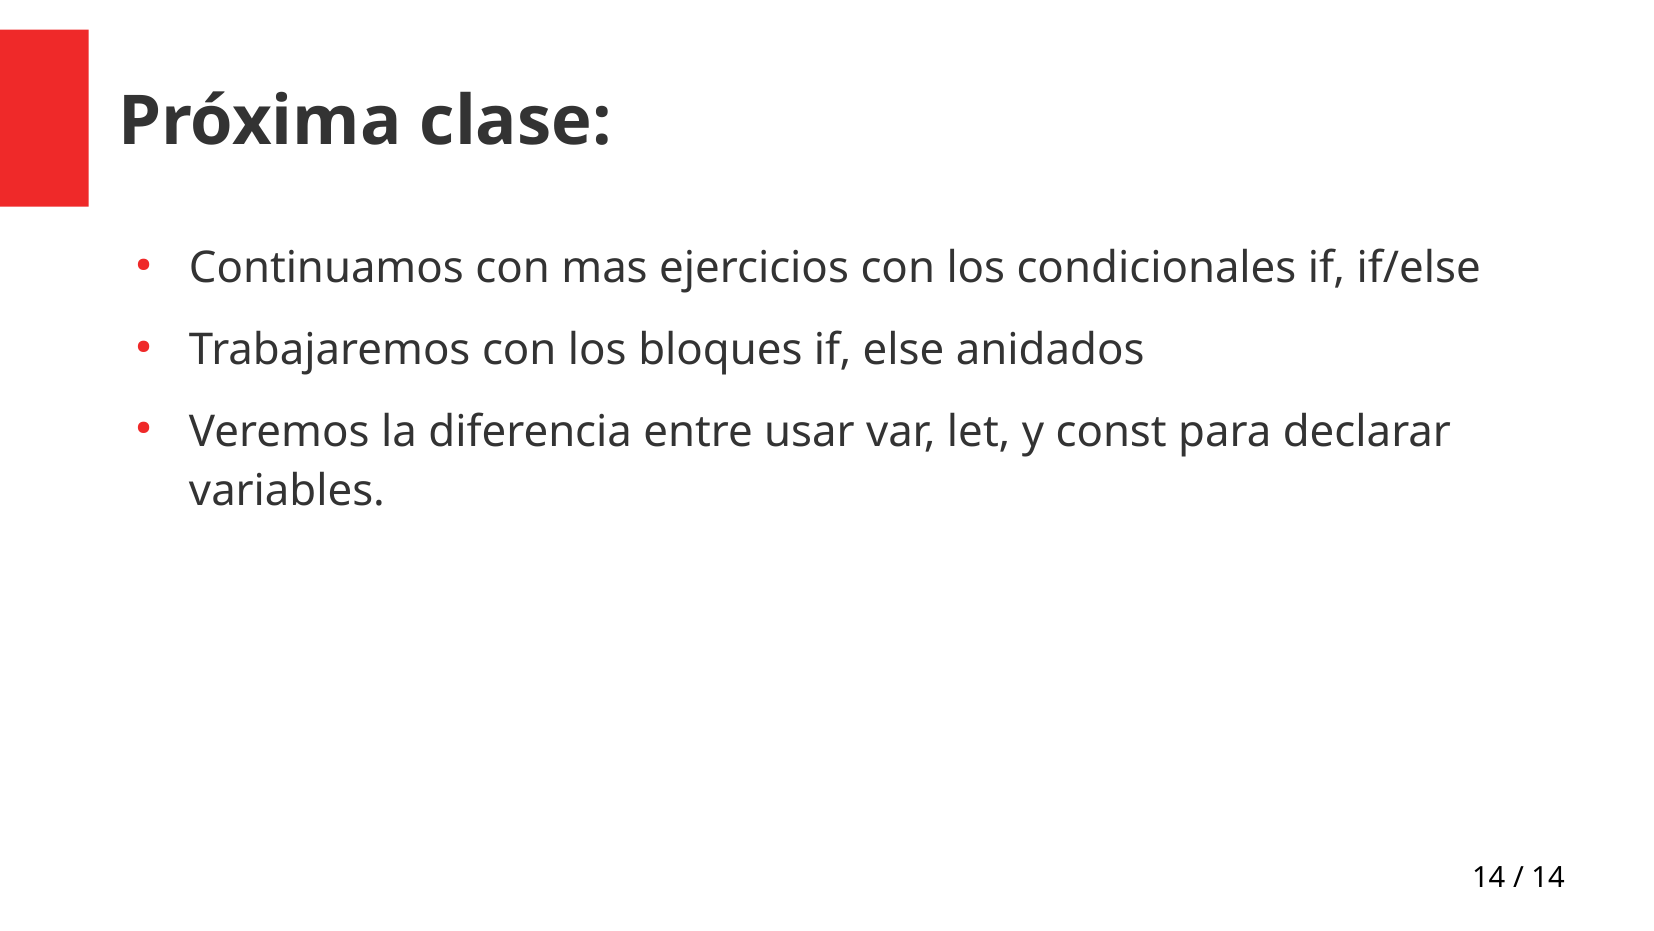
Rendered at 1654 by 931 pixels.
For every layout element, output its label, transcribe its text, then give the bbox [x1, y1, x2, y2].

title Próxima clase: [118, 29, 1595, 207]
list Continuamos con mas ejercicios con los condicionales if, if/else Trabajaremos con los bloques if, else anidados Veremos la diferencia entre usar var, let, y const para declarar variables. [118, 236, 1595, 798]
